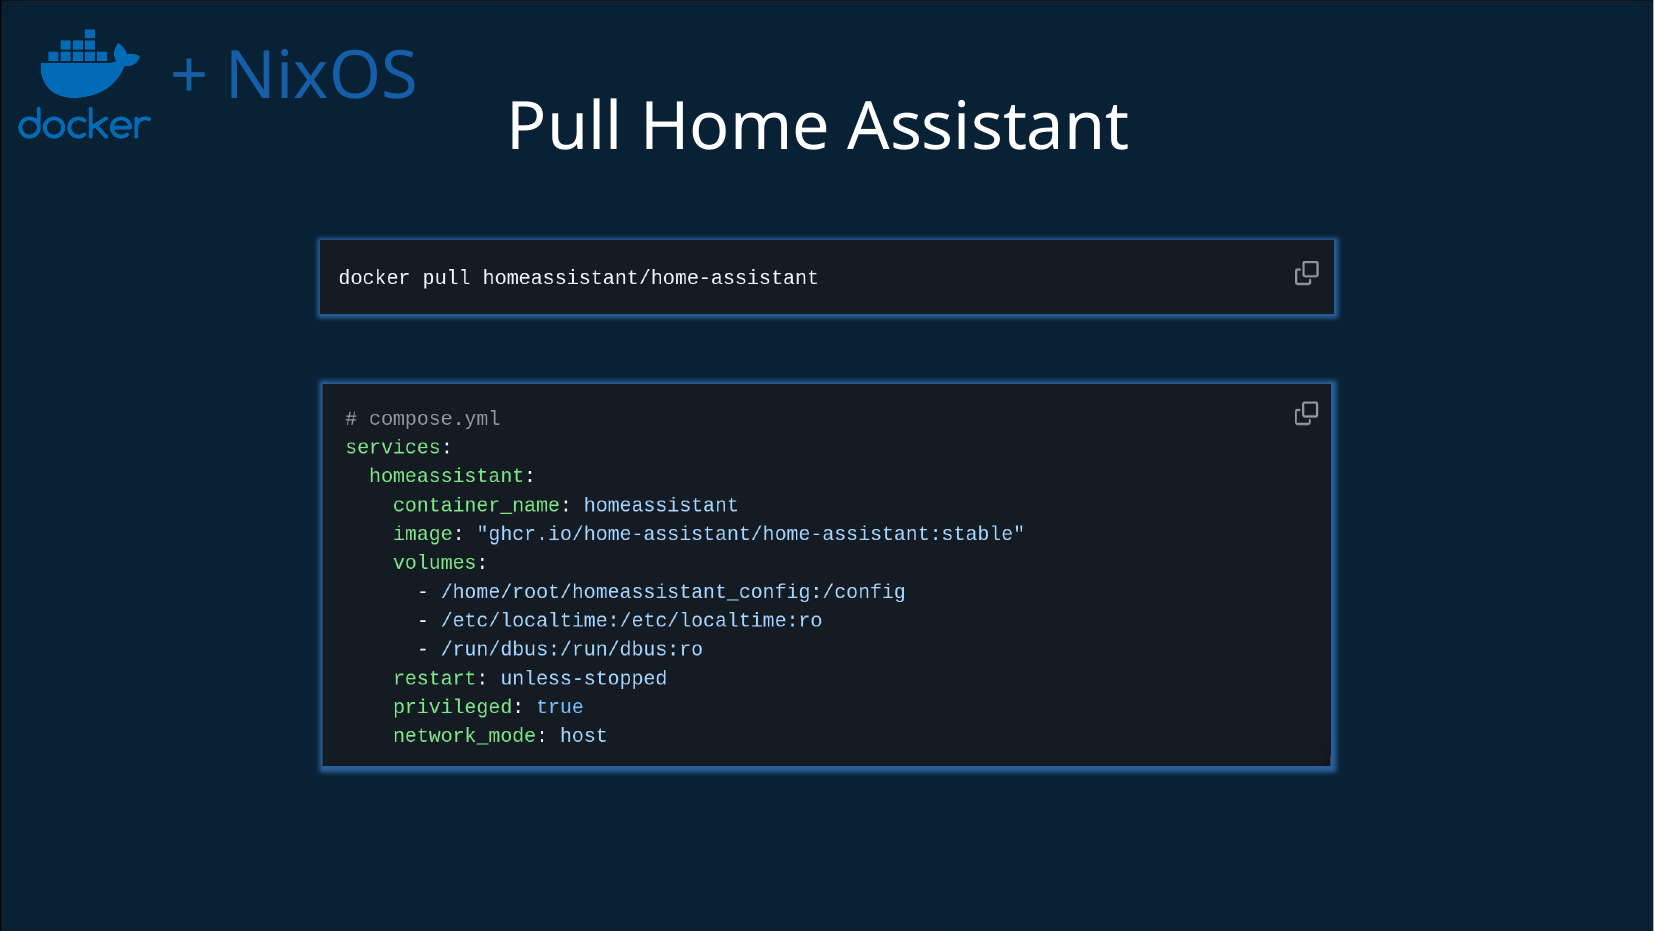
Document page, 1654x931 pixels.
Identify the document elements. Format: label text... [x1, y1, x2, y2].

picture [0, 0, 1654, 931]
text_box + NixOS [155, 19, 531, 115]
text_box Pull Home Assistant [492, 71, 1162, 234]
text_box Pull Home Assistant [492, 322, 1162, 326]
